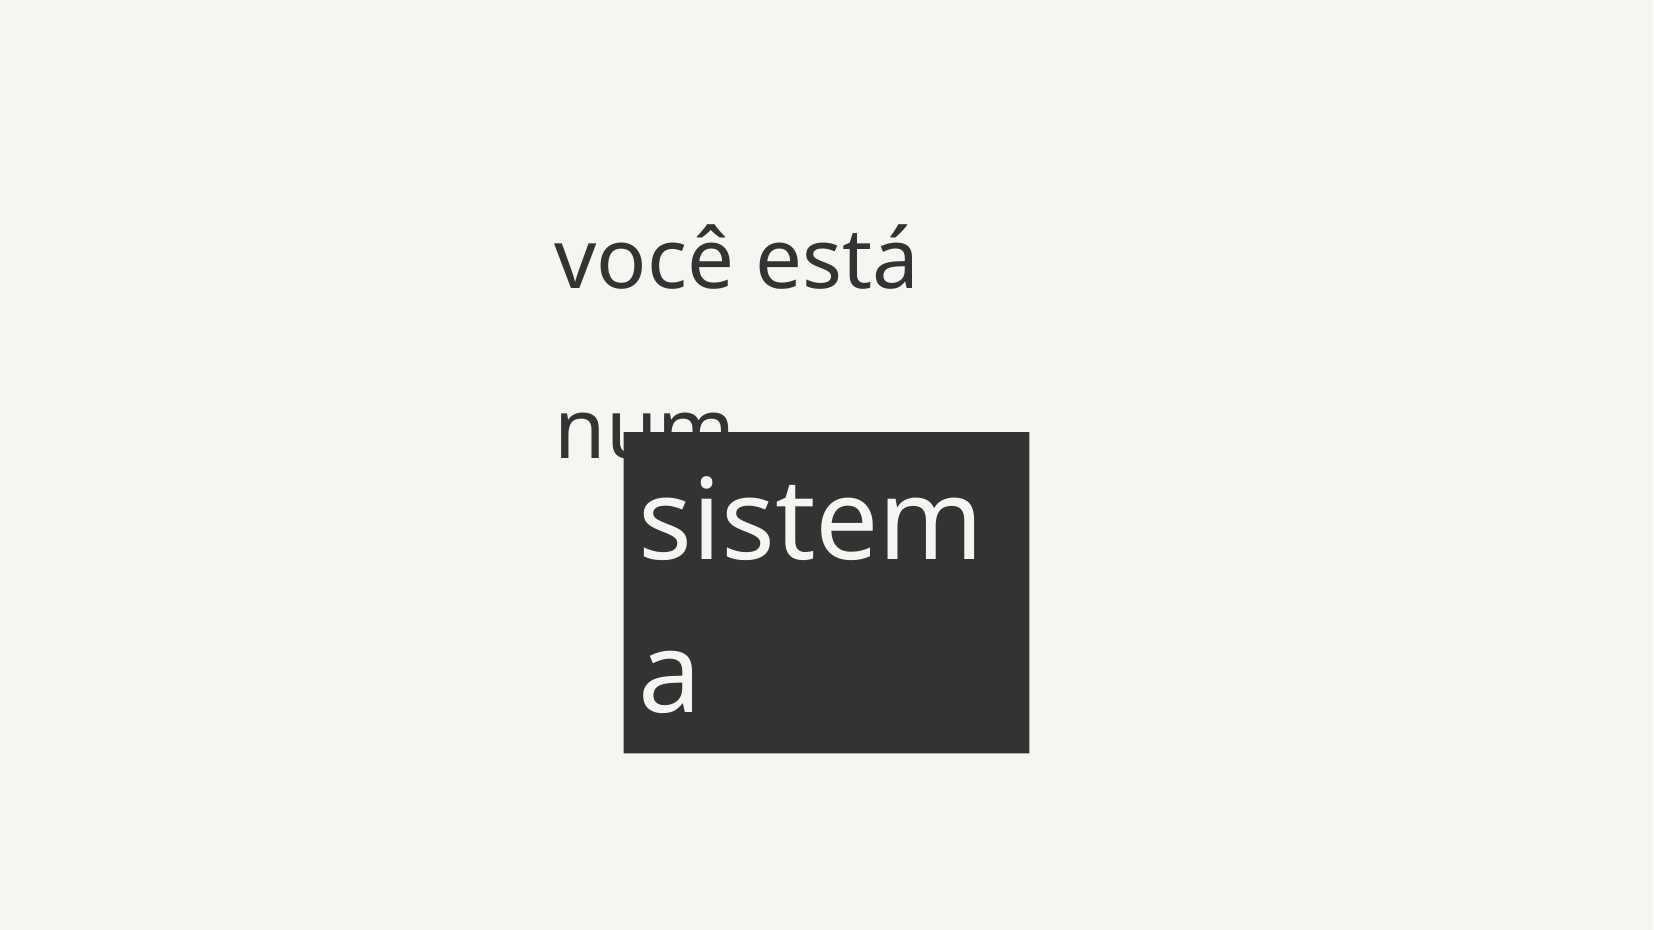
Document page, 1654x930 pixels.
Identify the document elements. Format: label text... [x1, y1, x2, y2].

text_box sistema [623, 432, 1030, 560]
text_box você está num [540, 134, 1096, 275]
